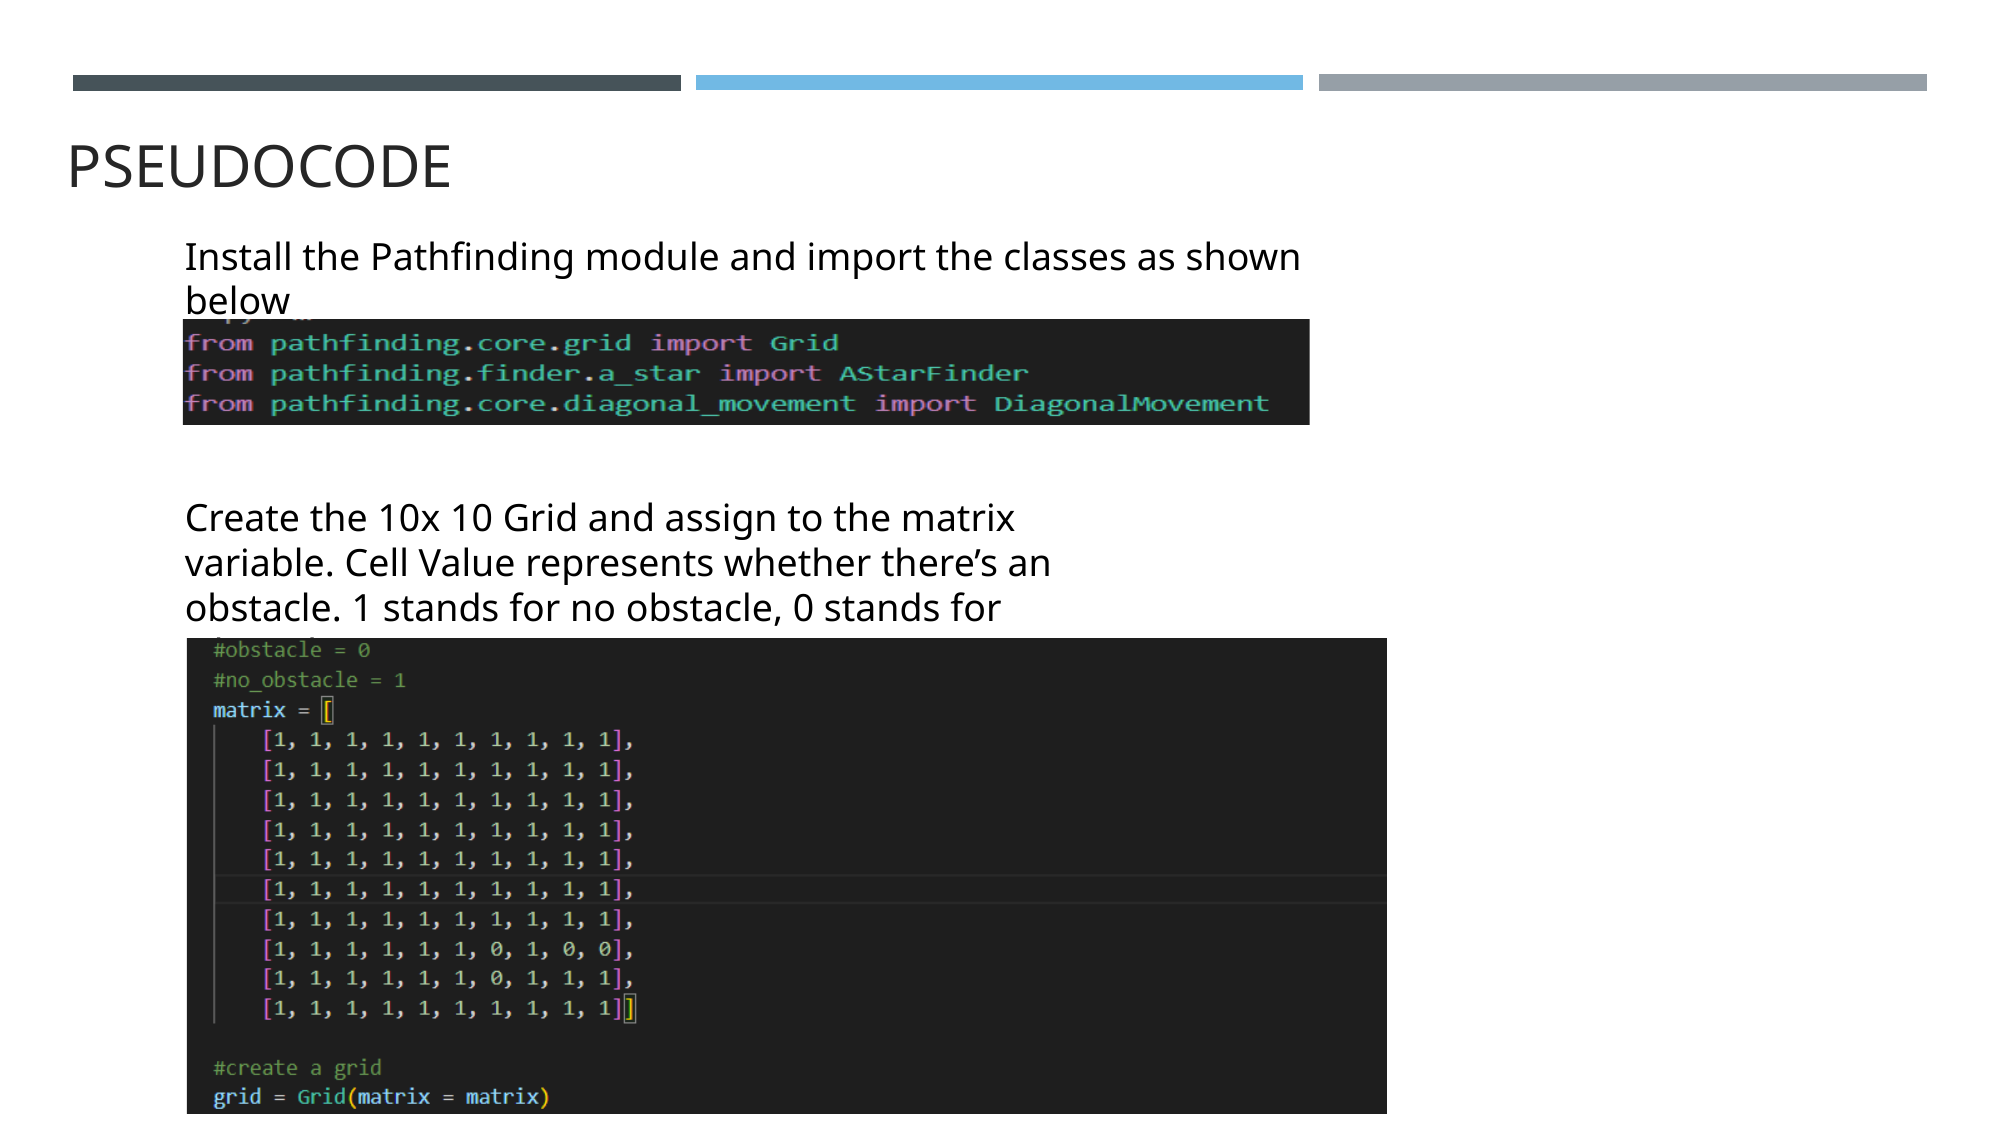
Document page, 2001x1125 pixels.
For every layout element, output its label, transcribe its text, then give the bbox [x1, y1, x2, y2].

chart [182, 319, 1310, 425]
text_box Create the 10x 10 Grid and assign to the matrix variable. Cell Value represents whether there’s an obstacle. 1 stands for no obstacle, 0 stands for Obstacle [169, 486, 1177, 639]
title PSEUDOCODE [51, 11, 1862, 207]
chart [186, 638, 1387, 1114]
text_box Install the Pathfinding module and import the classes as shown below [169, 224, 1405, 286]
